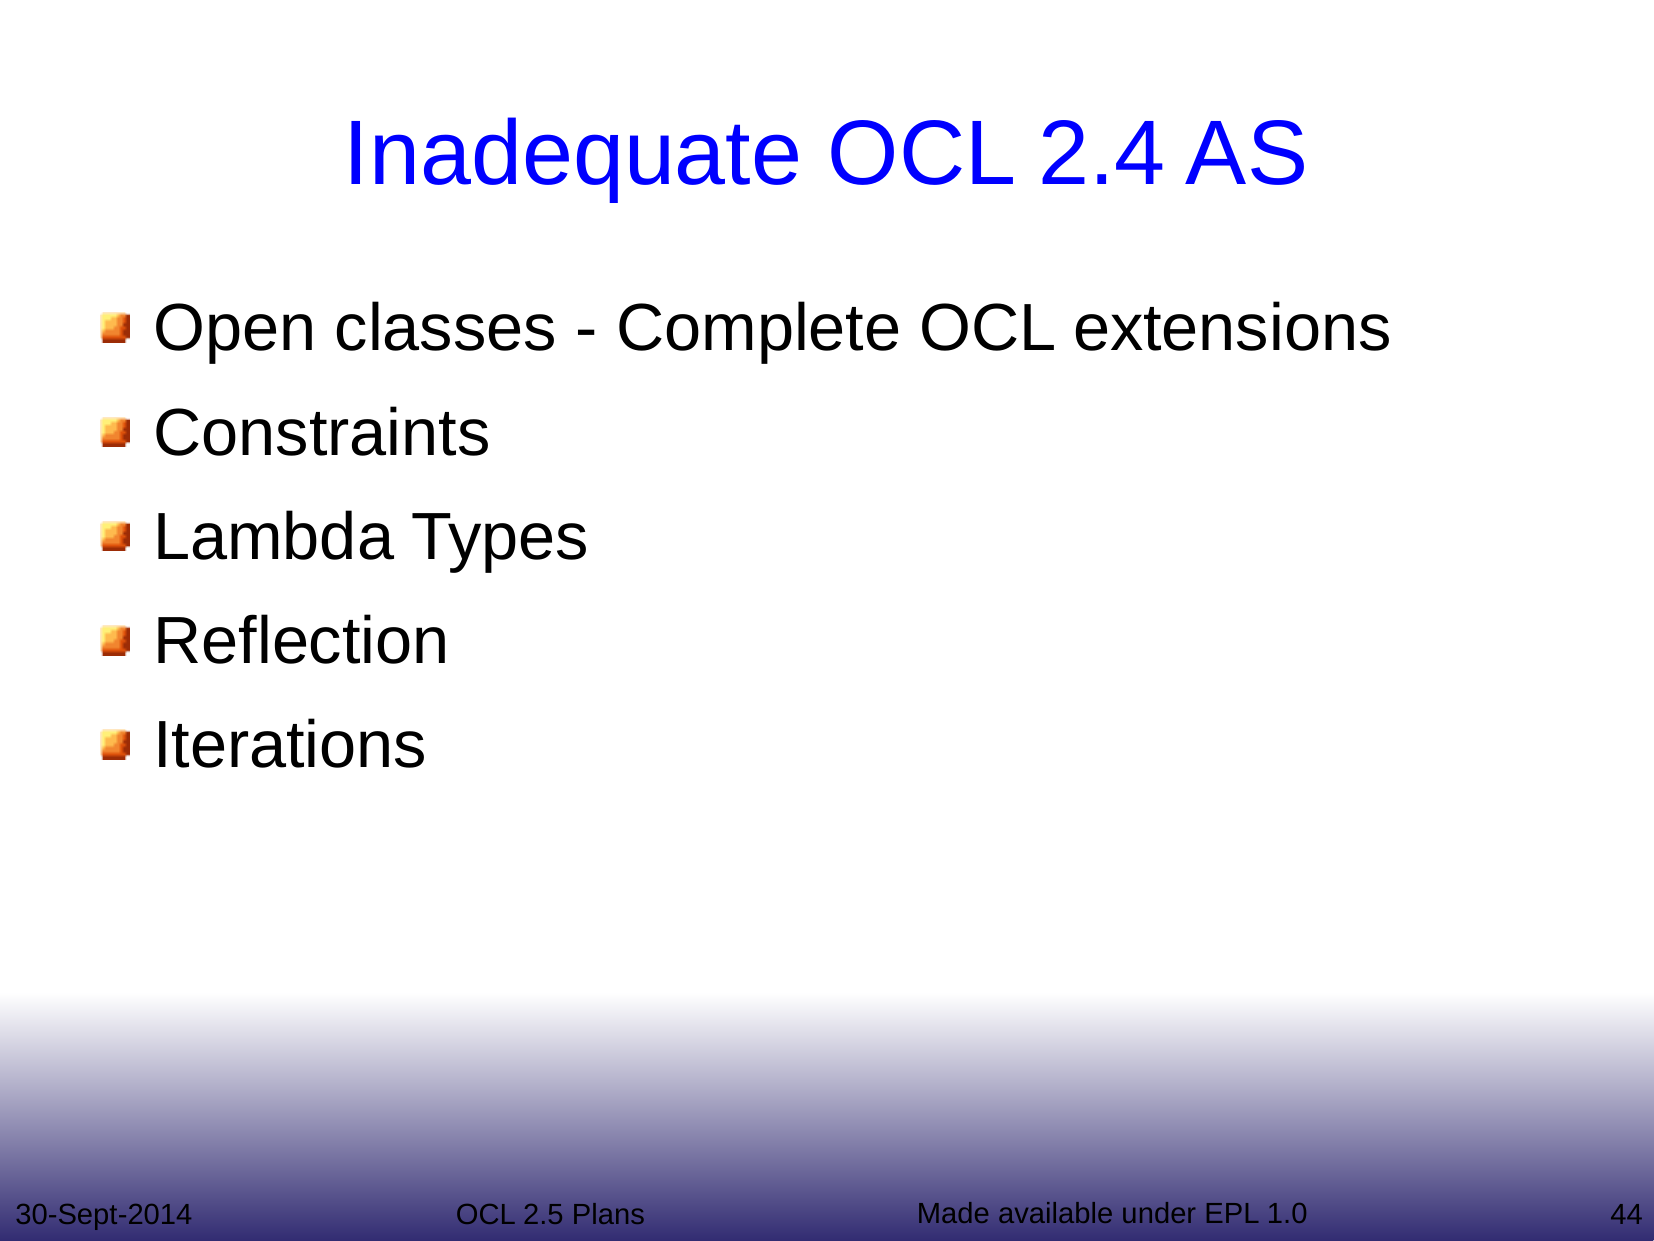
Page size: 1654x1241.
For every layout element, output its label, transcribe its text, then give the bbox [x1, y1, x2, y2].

list Open classes - Complete OCL extensions Constraints Lambda Types Reflection Iterations [82, 290, 1571, 1109]
title Inadequate OCL 2.4 AS [82, 49, 1571, 257]
